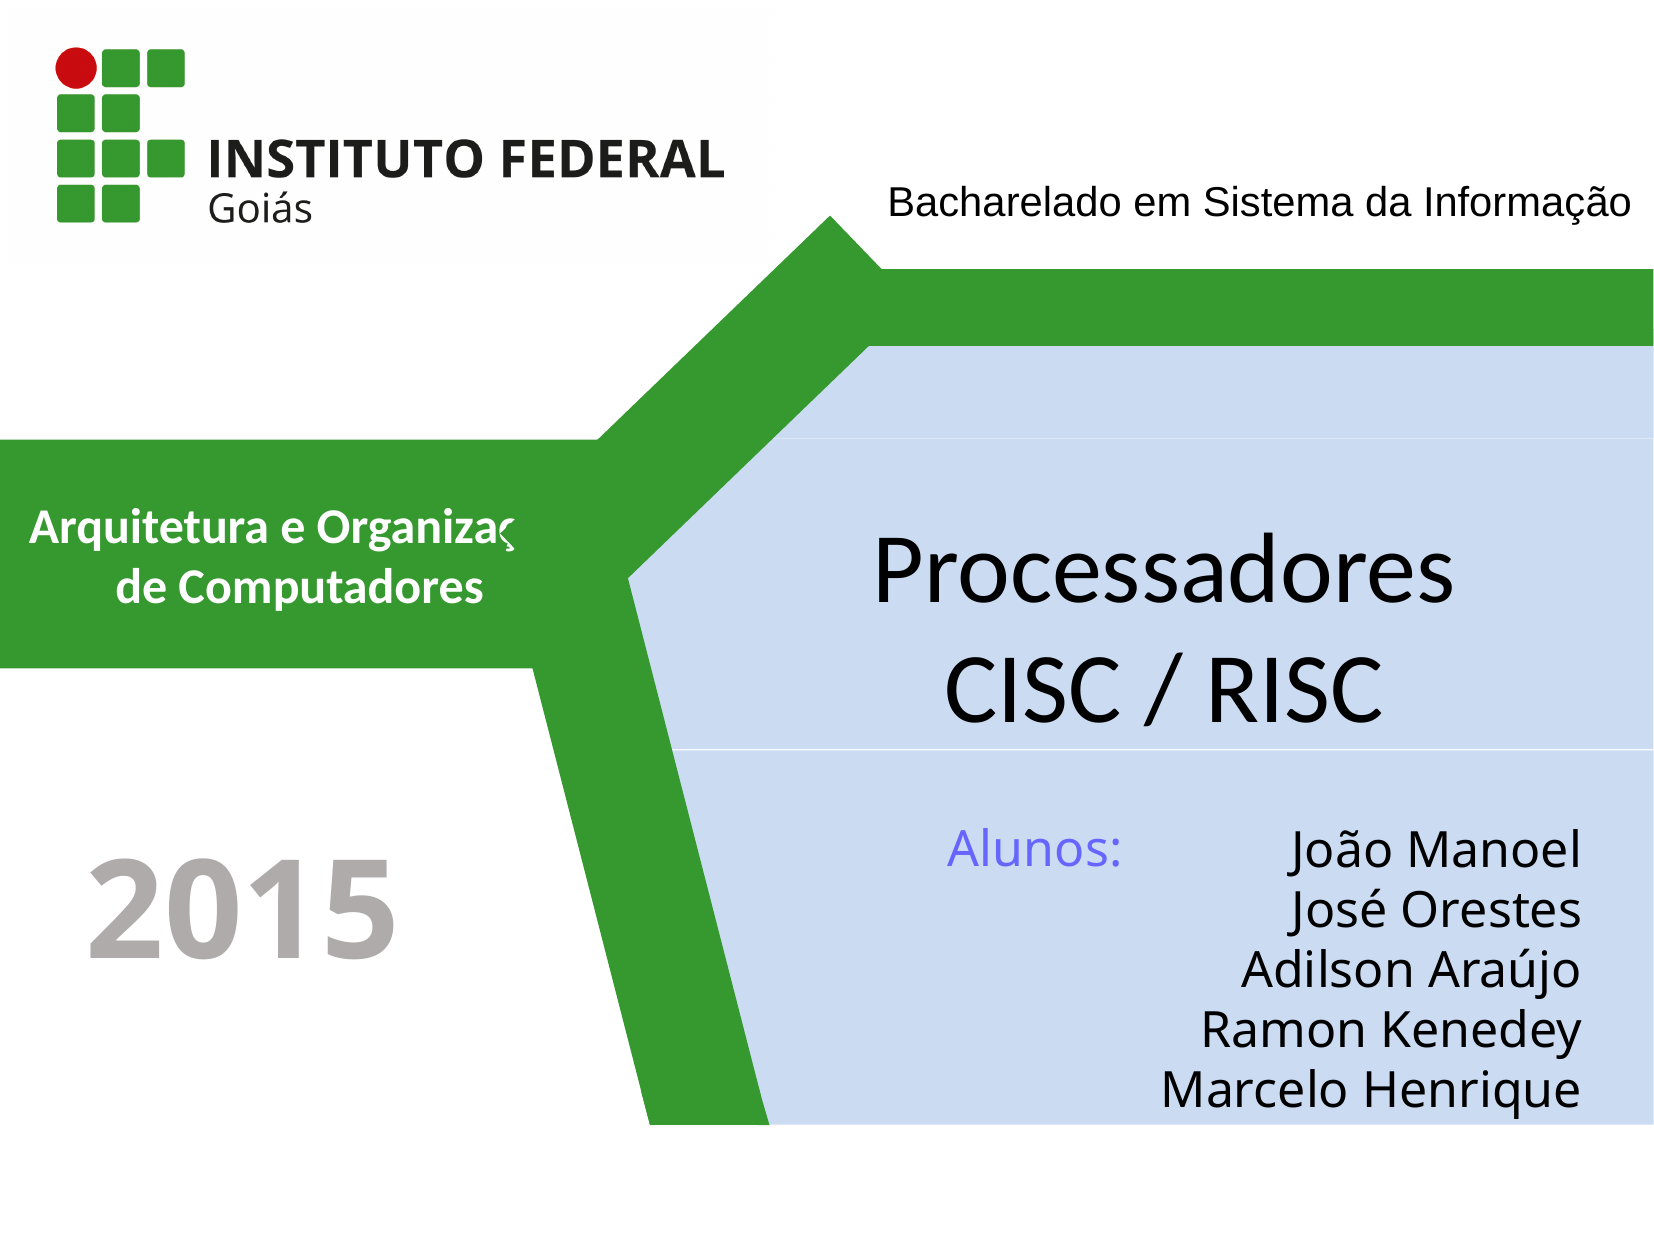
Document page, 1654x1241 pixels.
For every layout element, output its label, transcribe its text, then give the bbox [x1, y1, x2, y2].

text_box [500, 215, 1654, 1126]
text_box Alunos: [933, 809, 1148, 884]
text_box 2015 [70, 813, 483, 993]
text_box Arquitetura e Organização de Computadores [0, 439, 597, 669]
text_box Processadores CISC / RISC [664, 495, 1654, 751]
text_box João Manoel José Orestes Adilson Araújo Ramon Kenedey Marcelo Henrique [1248, 810, 1598, 945]
picture [5, 5, 774, 265]
text_box Bacharelado em Sistema da Informação [871, 165, 1648, 236]
